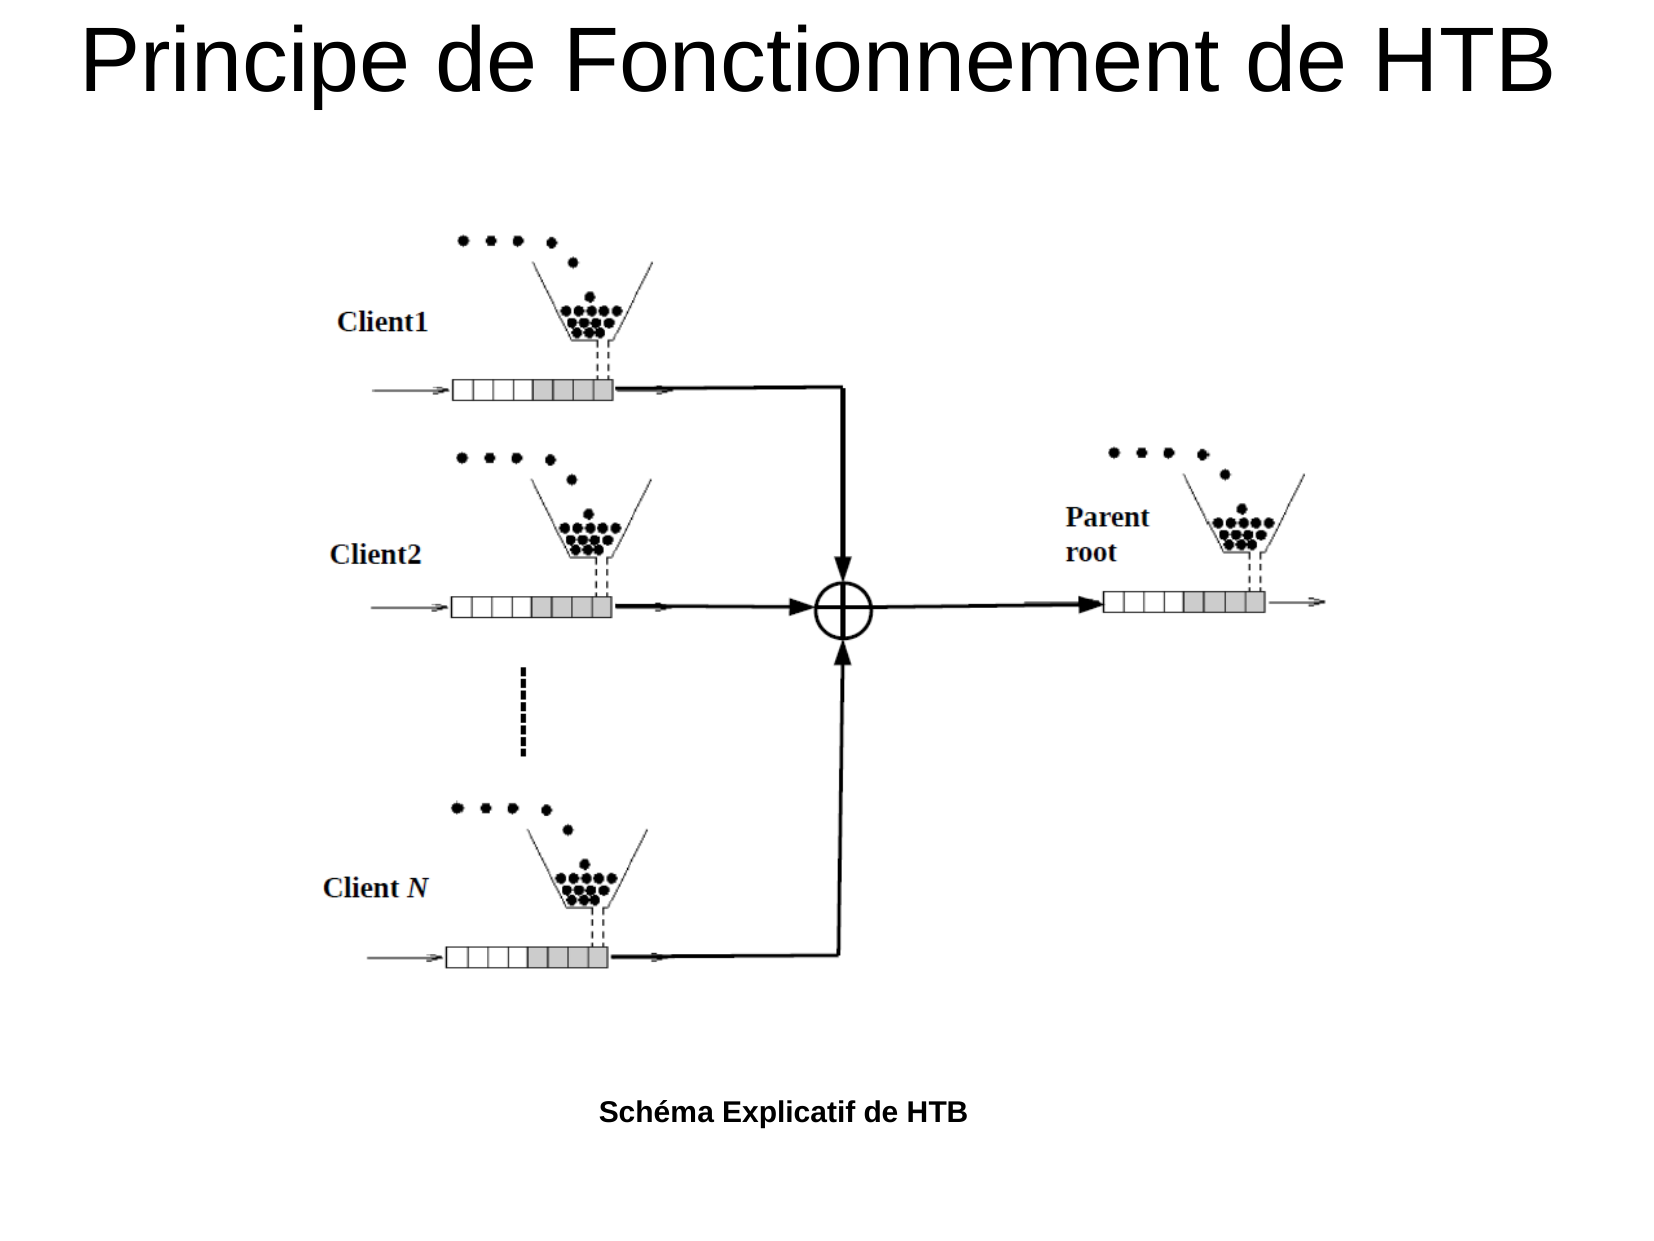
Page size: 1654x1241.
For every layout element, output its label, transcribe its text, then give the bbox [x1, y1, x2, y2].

title Principe de Fonctionnement de HTB [75, 0, 1564, 121]
list Schéma Explicatif de HTB [566, 1095, 1006, 1130]
picture [323, 228, 1336, 976]
